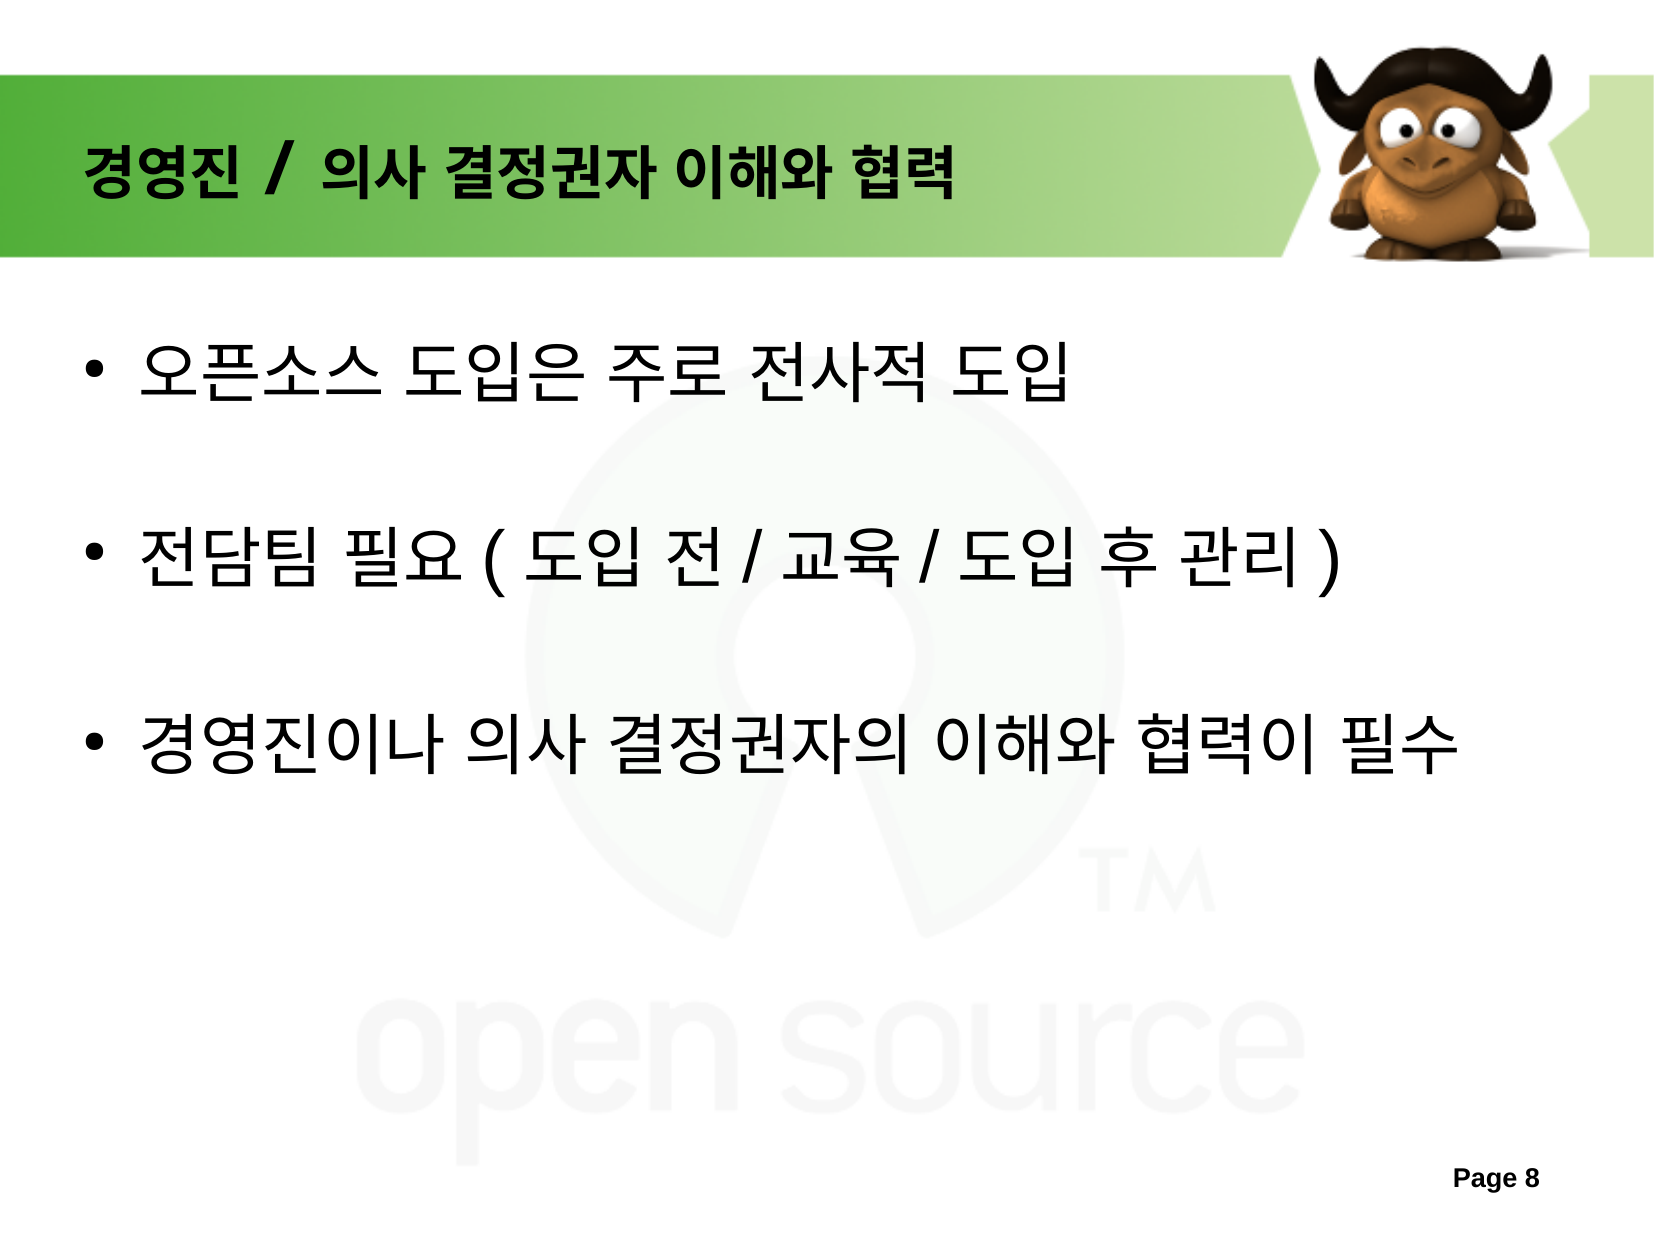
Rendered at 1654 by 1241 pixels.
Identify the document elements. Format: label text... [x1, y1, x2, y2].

picture [0, 0, 1654, 1241]
list 오픈소스 도입은 주로 전사적 도입 전담팀 필요(도입 전/교육/도입 후 관리) 경영진이나 의사 결정권자의 이해와 협력이 필수 [82, 330, 1571, 1134]
title 경영진/의사 결정권자 이해와 협력 [82, 61, 1571, 269]
